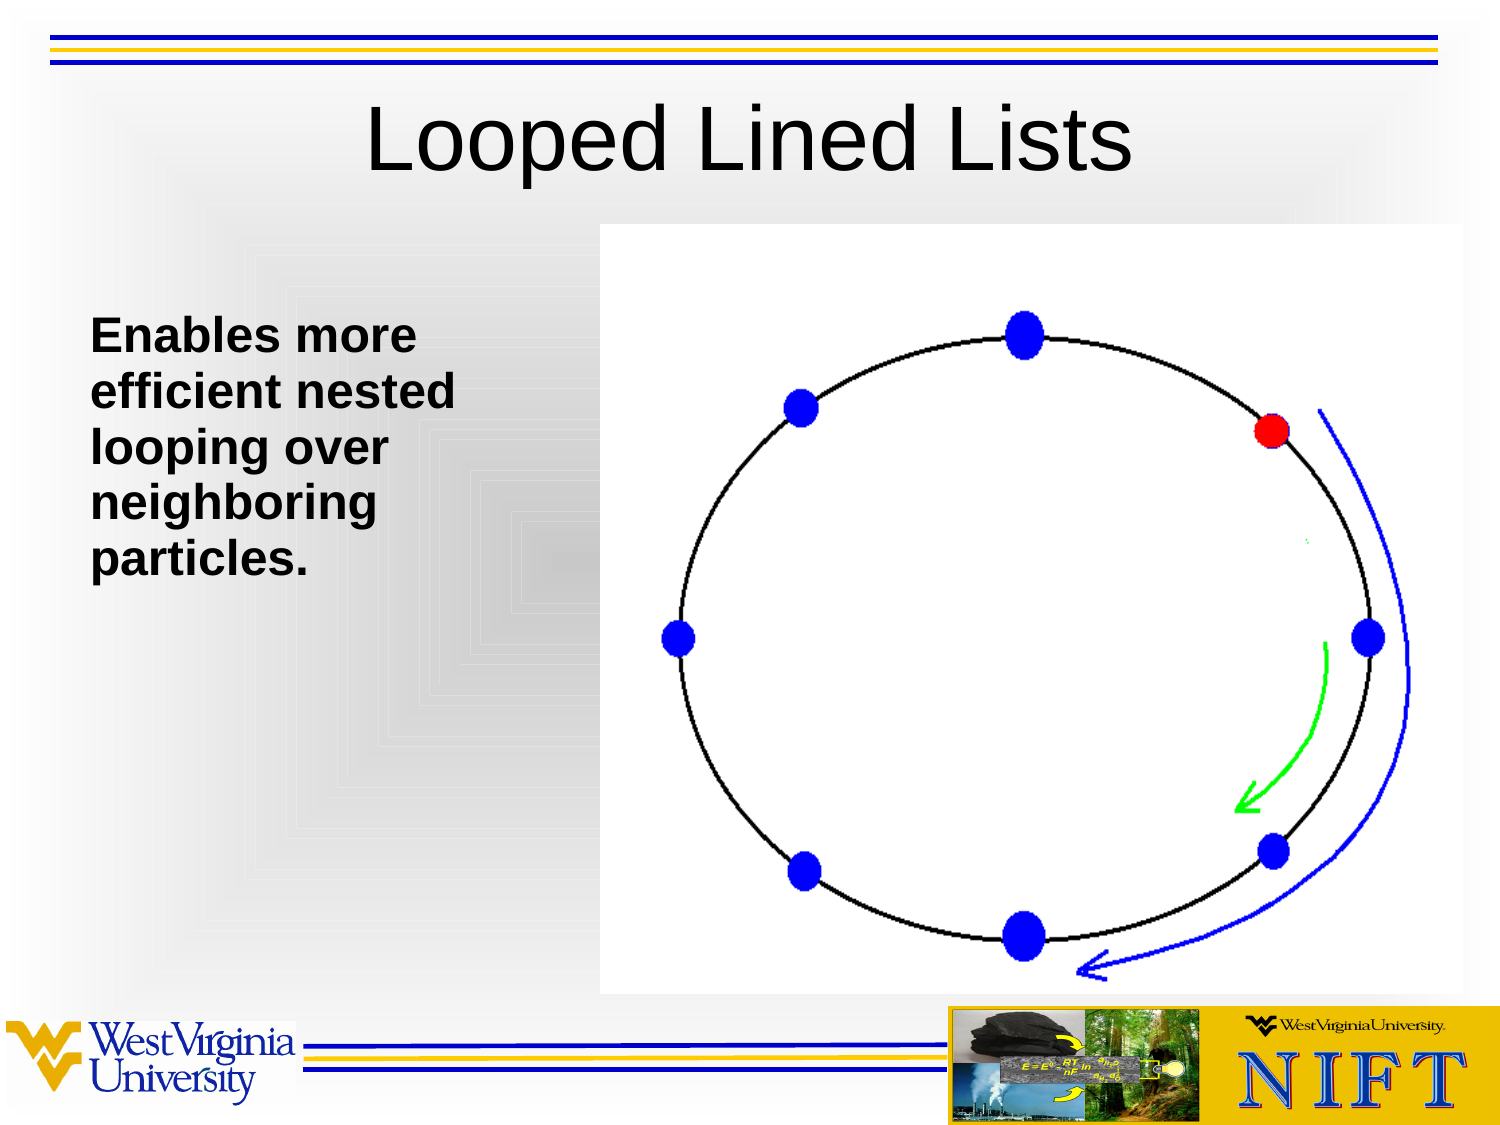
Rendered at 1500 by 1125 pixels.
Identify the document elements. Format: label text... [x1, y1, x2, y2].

picture [600, 224, 1463, 994]
title Looped Lined Lists [75, 52, 1426, 226]
picture [948, 1006, 1500, 1125]
text_box Enables more efficient nested looping over neighboring particles. [75, 299, 601, 863]
